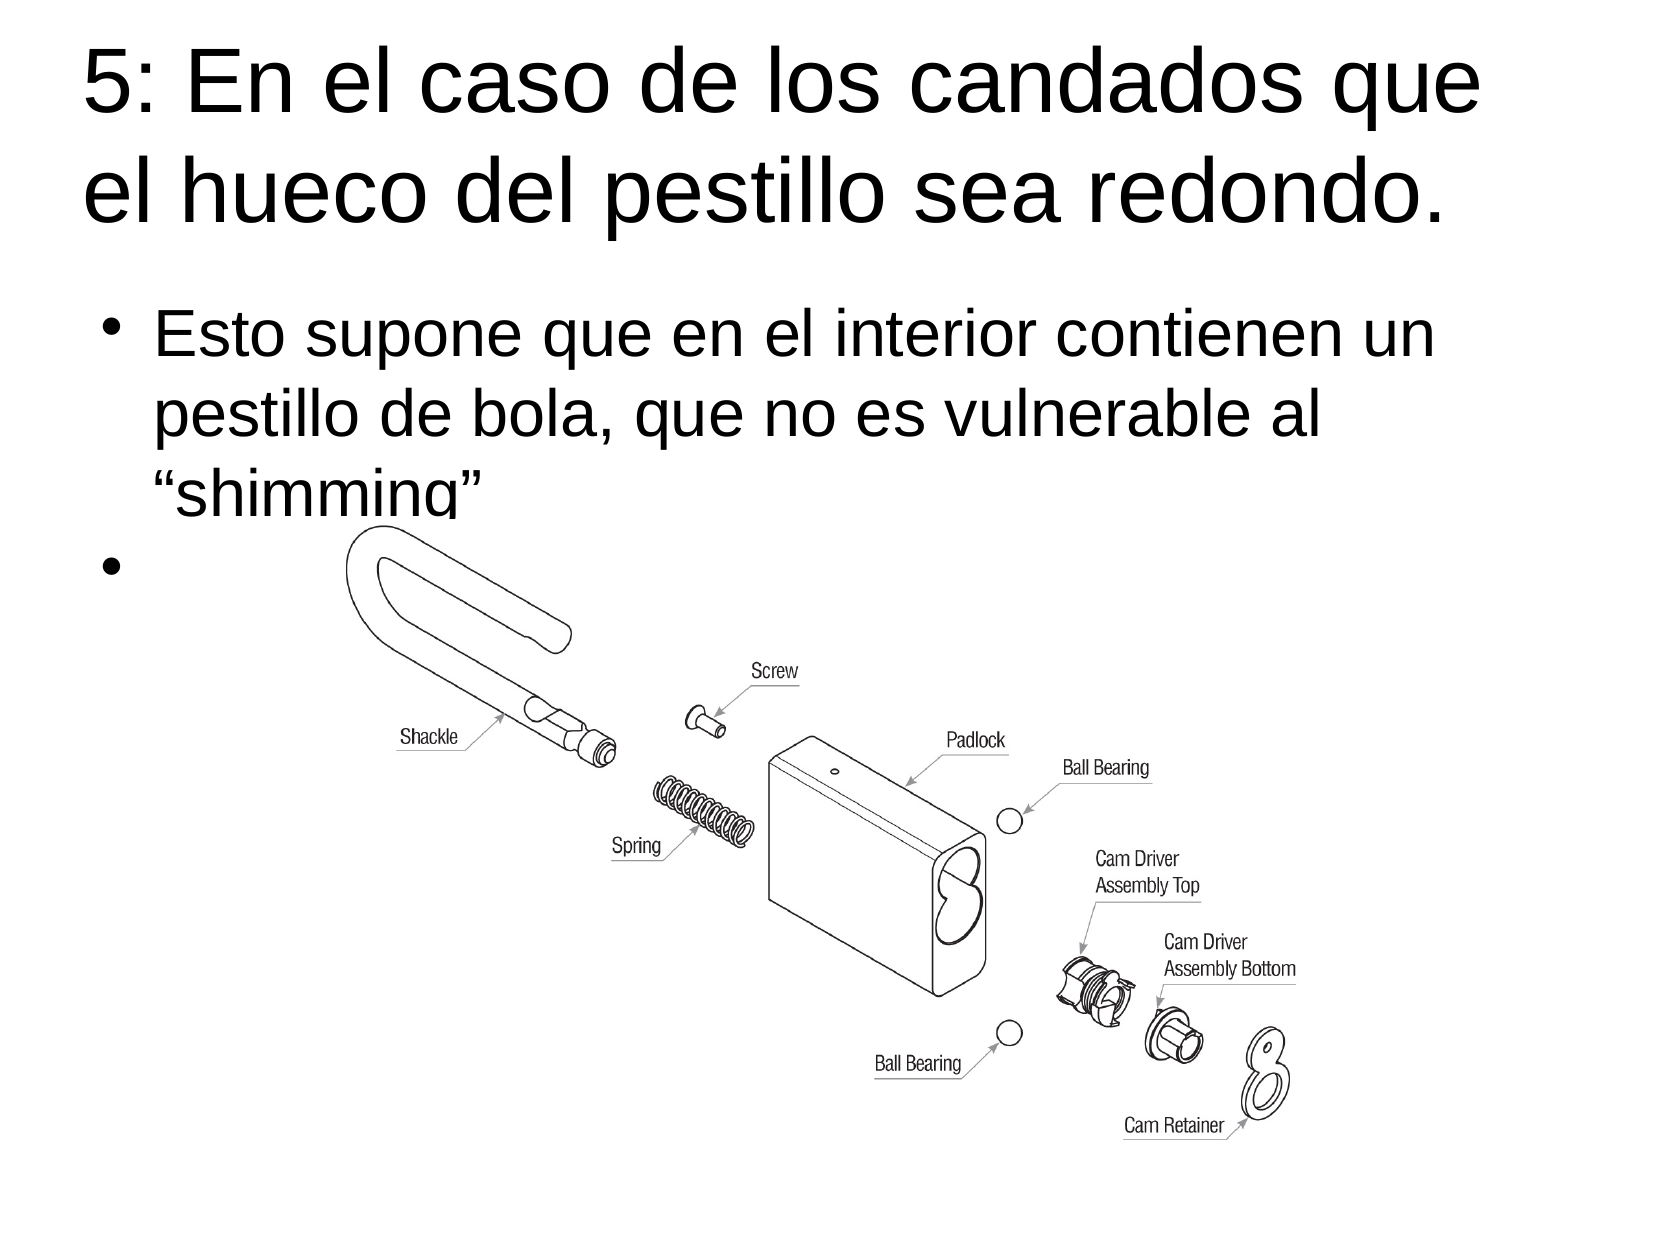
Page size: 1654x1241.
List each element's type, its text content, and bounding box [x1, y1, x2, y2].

text_box 5: En el caso de los candados que el hueco del pestillo sea redondo. [82, 0, 1571, 290]
text_box Esto supone que en el interior contienen un pestillo de bola, que no es vulnerable al “shimming” [82, 290, 1571, 1010]
picture [318, 519, 1320, 1150]
